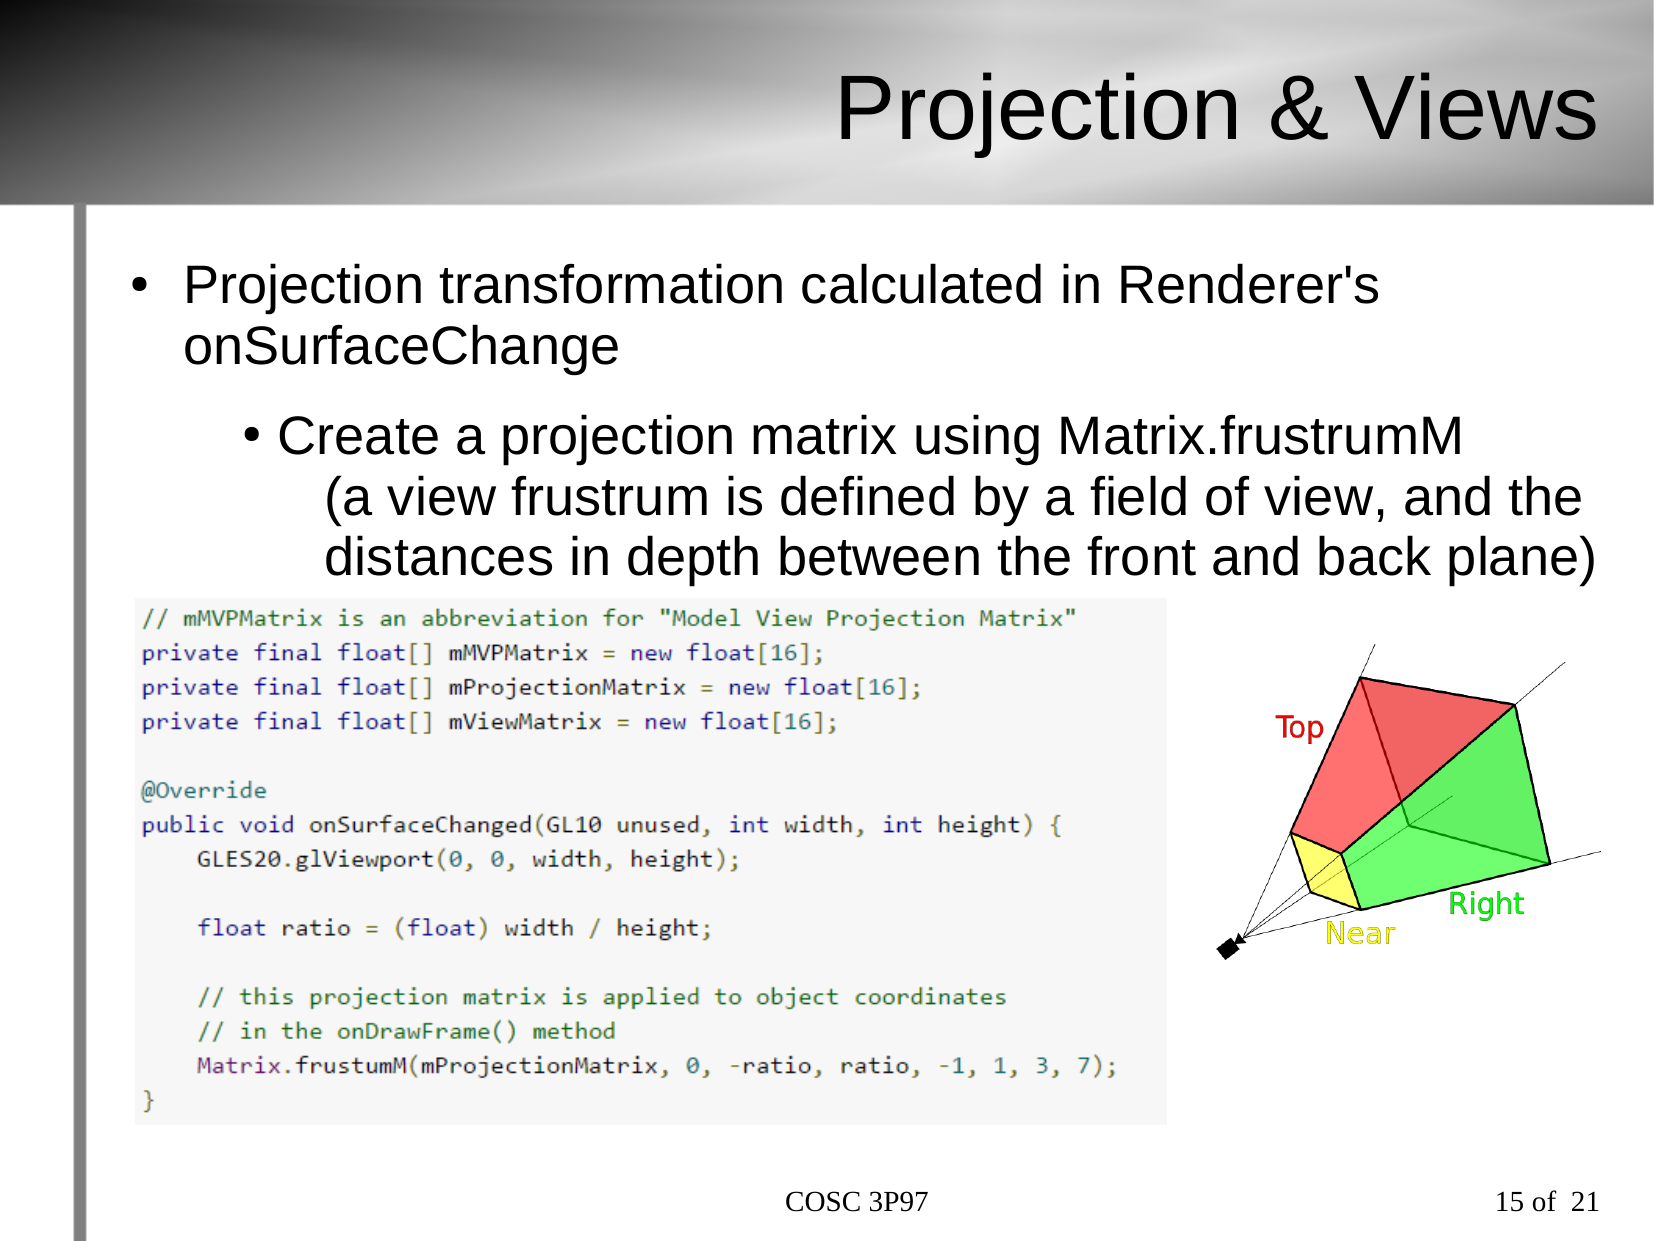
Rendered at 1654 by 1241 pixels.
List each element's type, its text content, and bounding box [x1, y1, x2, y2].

list Projection transformation calculated in Renderer's onSurfaceChange Create a projection matrix using Matrix.frustrumM (a view frustrum is defined by a field of view, and the distances in depth between the front and back plane) [112, 255, 1601, 1141]
title Projection & Views [112, 13, 1601, 201]
picture [0, 0, 1654, 1241]
